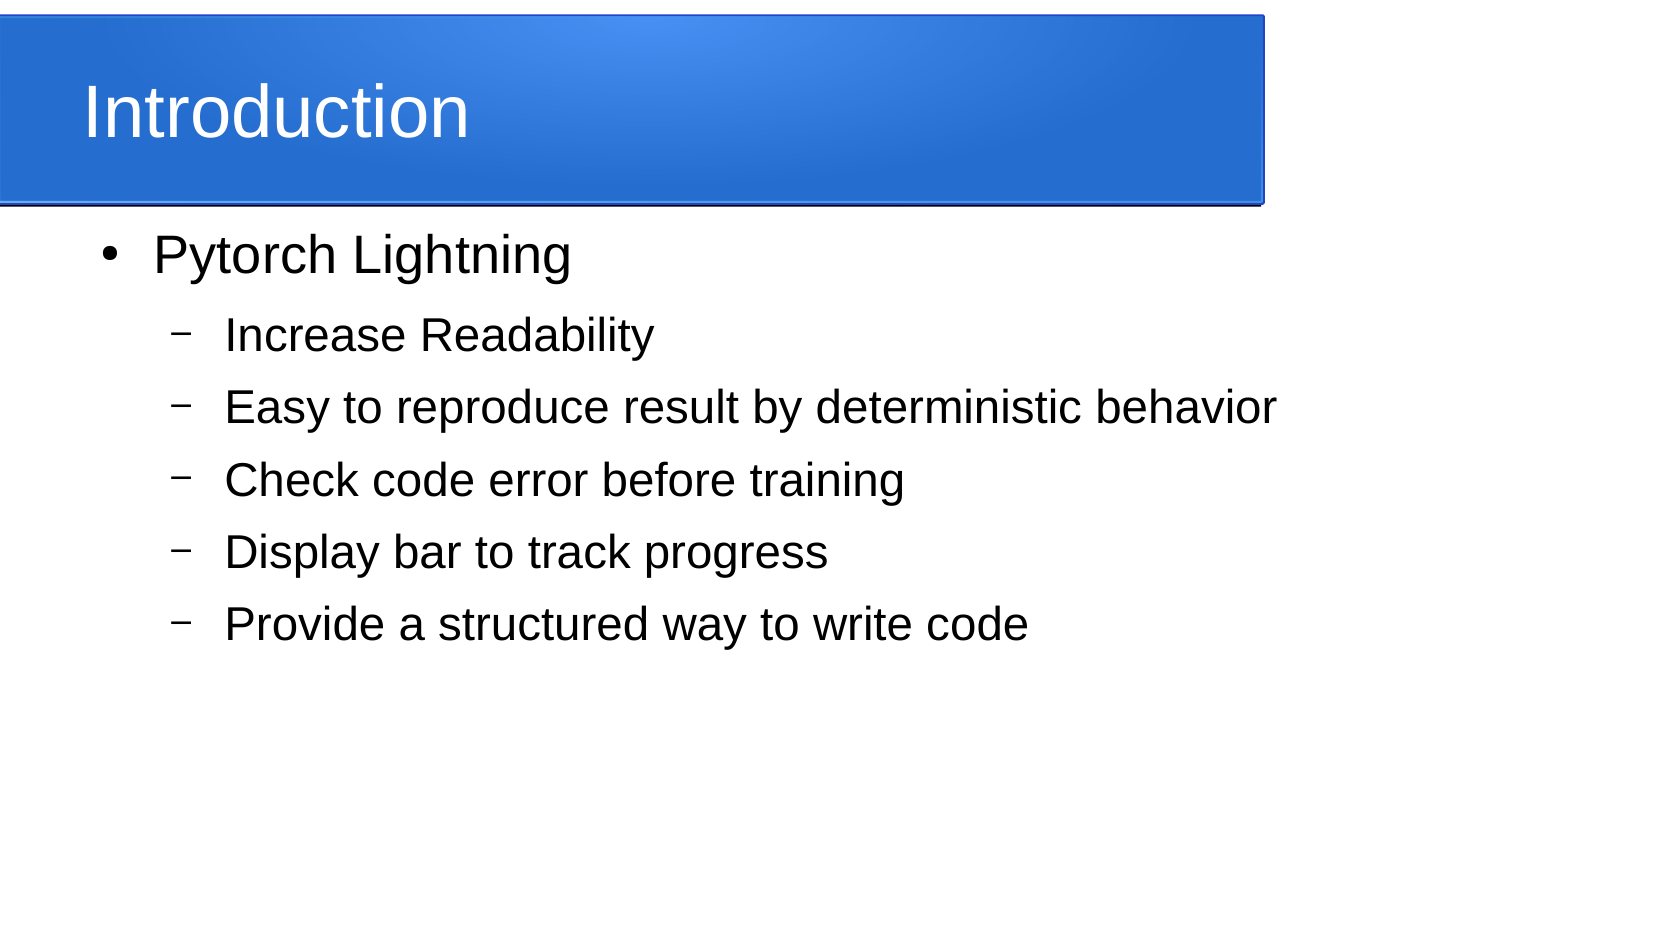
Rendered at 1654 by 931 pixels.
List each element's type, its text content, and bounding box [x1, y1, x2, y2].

list Pytorch Lightning Increase Readability Easy to reproduce result by deterministic behavior Check code error before training Display bar to track progress Provide a structured way to write code [82, 224, 1571, 764]
title Introduction [82, 35, 1235, 189]
